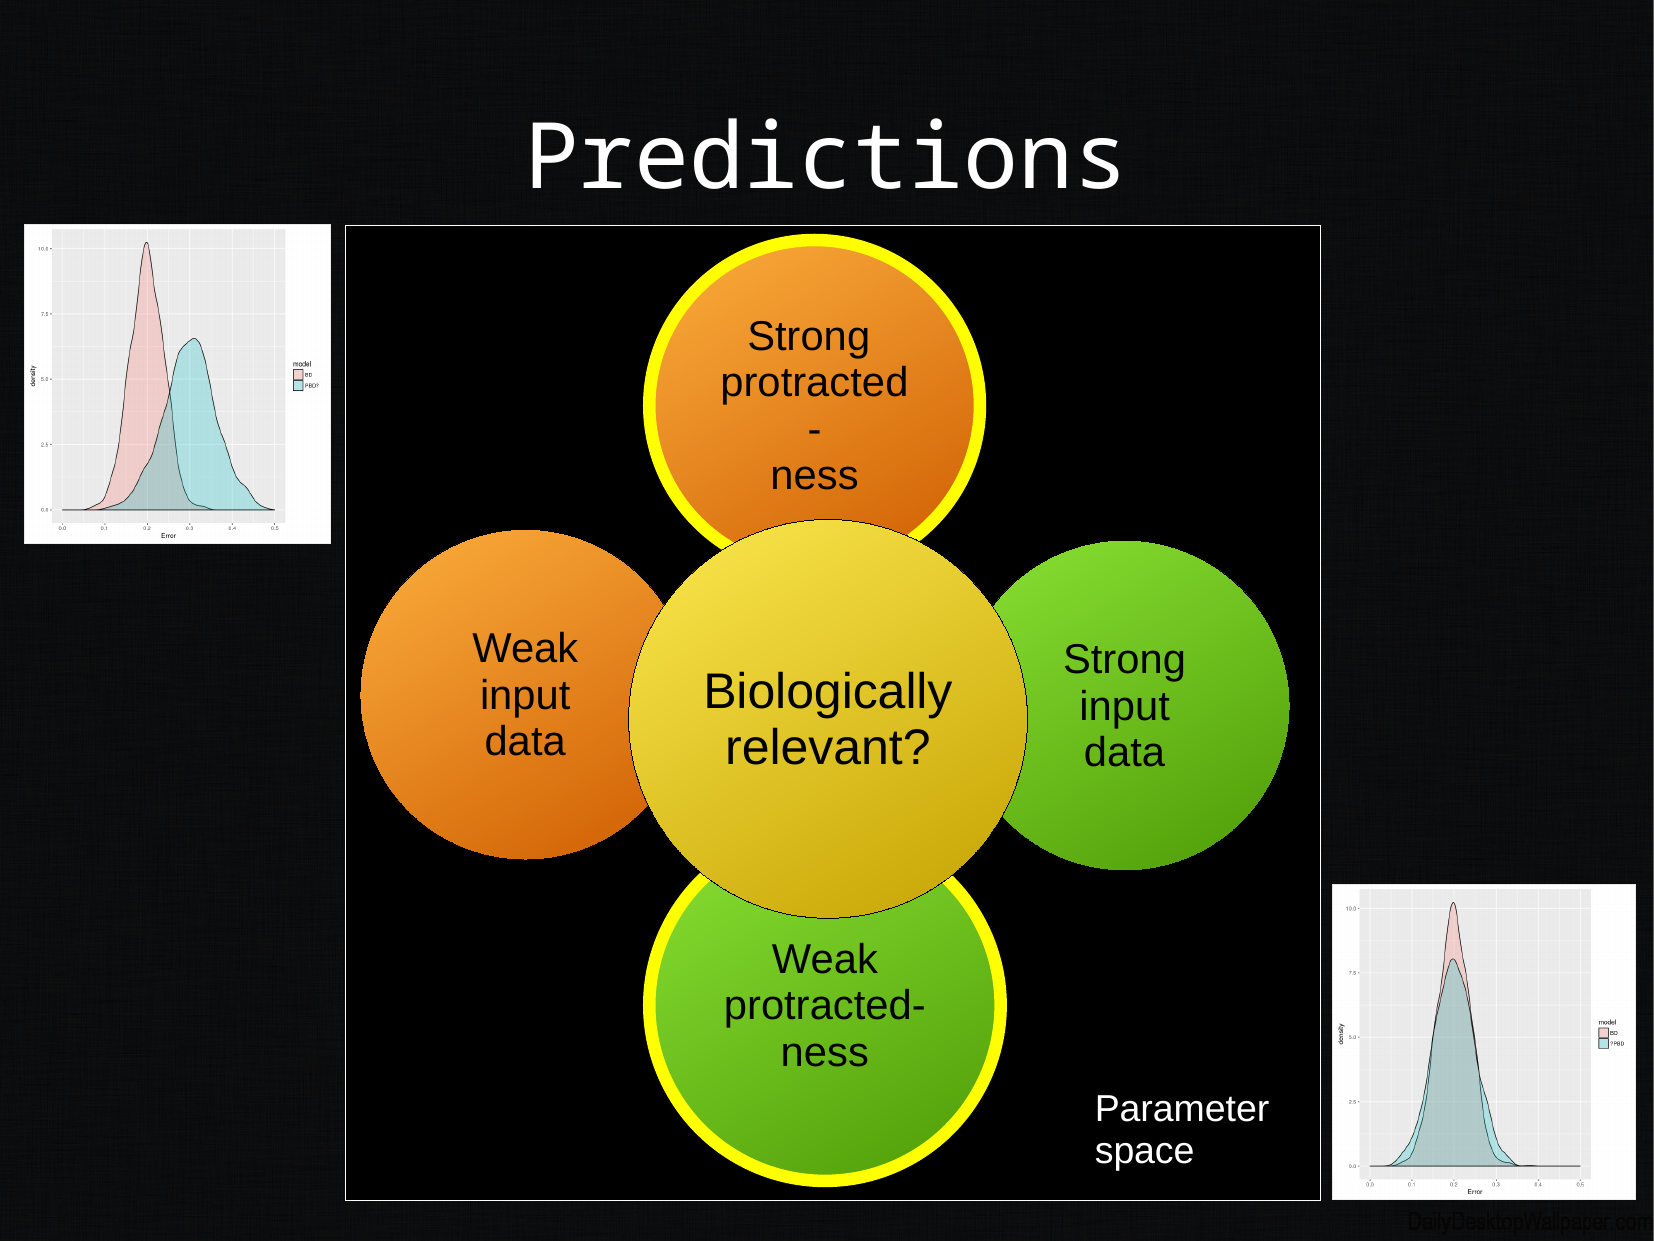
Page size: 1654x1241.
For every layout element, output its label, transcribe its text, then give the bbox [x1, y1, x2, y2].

text_box Strong input data [993, 540, 1291, 871]
text_box Biologically relevant? [628, 519, 1028, 919]
title Predictions [82, 49, 1571, 257]
text_box Strong protracted- ness [649, 240, 980, 546]
text_box [345, 257, 1321, 1201]
picture [0, 0, 1654, 1241]
text_box Weak input data [359, 529, 664, 861]
text_box Weak protracted- ness [649, 876, 1001, 1181]
text_box Parameter space [1080, 1080, 1306, 1179]
